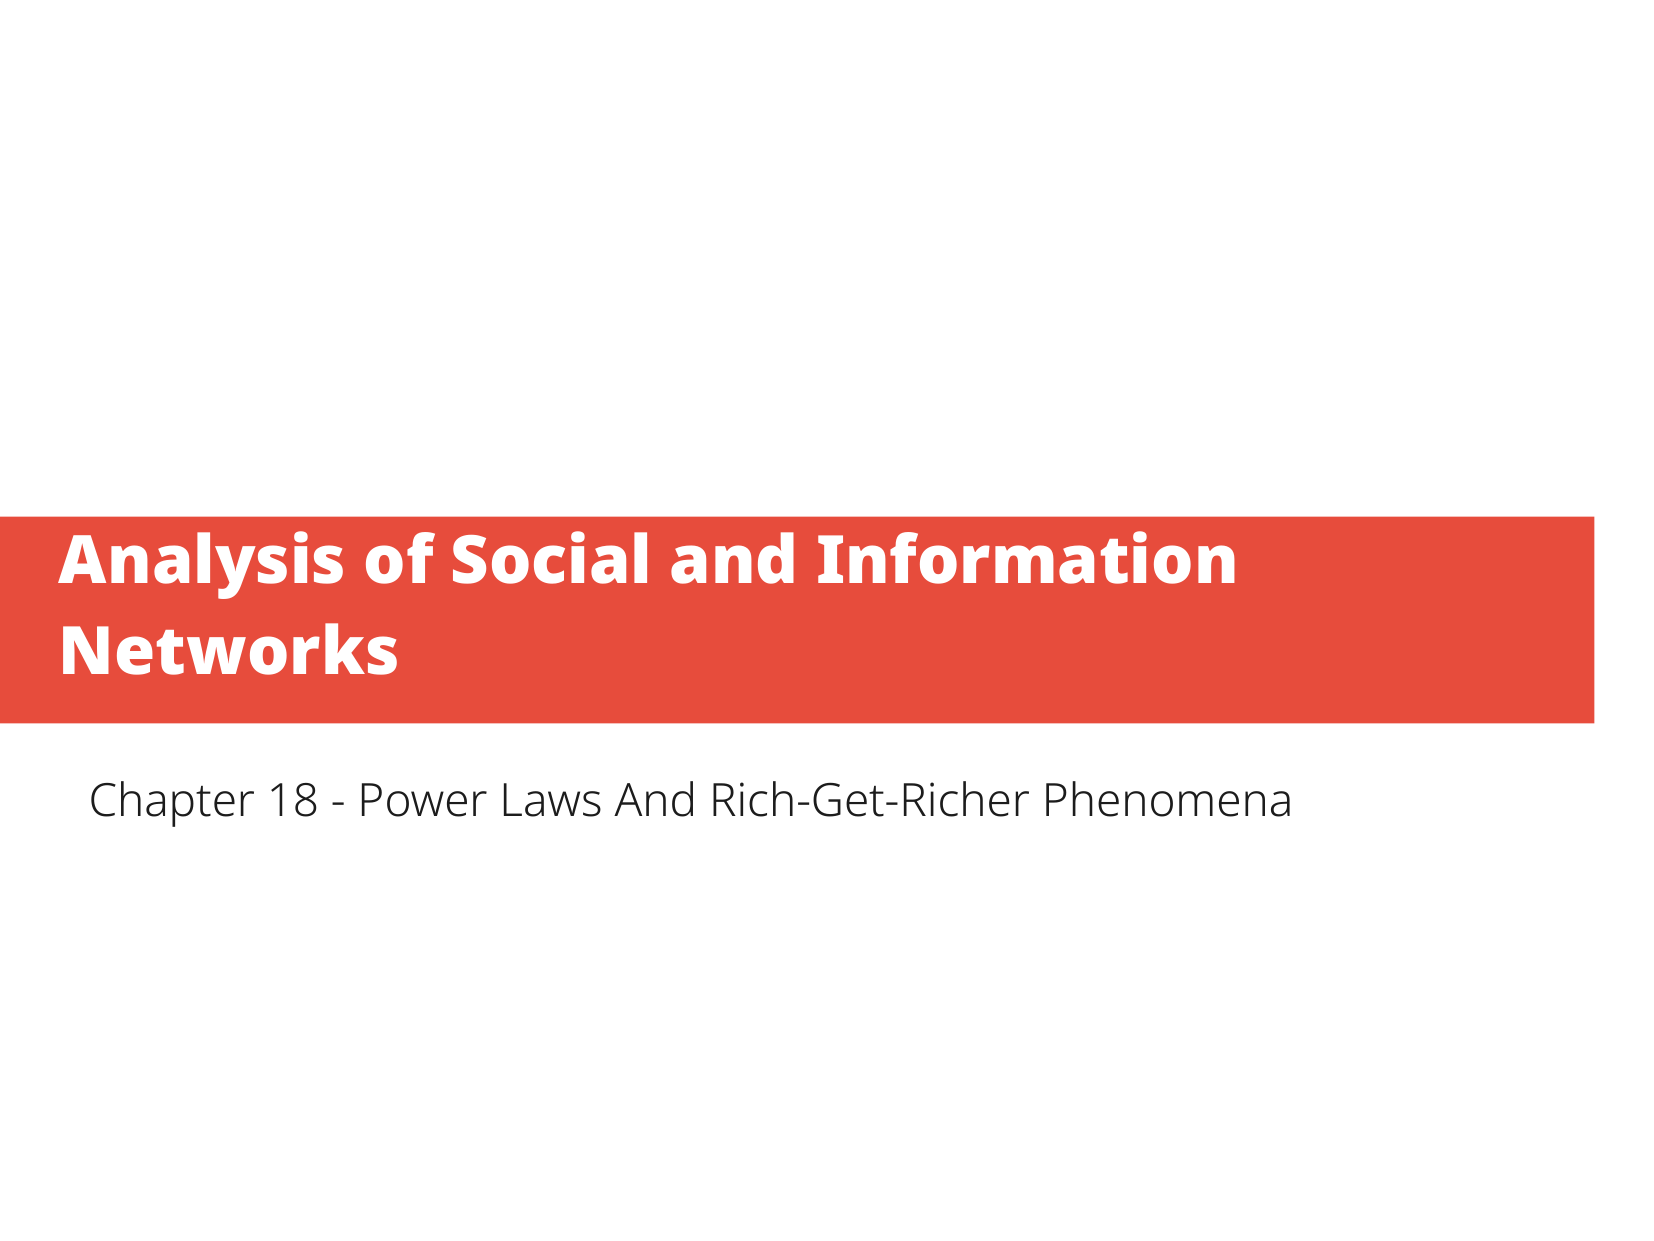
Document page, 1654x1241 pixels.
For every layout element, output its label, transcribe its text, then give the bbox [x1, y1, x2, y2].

subtitle Chapter 18 - Power Laws And Rich-Get-Richer Phenomena [88, 767, 1595, 1182]
title Analysis of Social and Information Networks [59, 546, 1595, 694]
